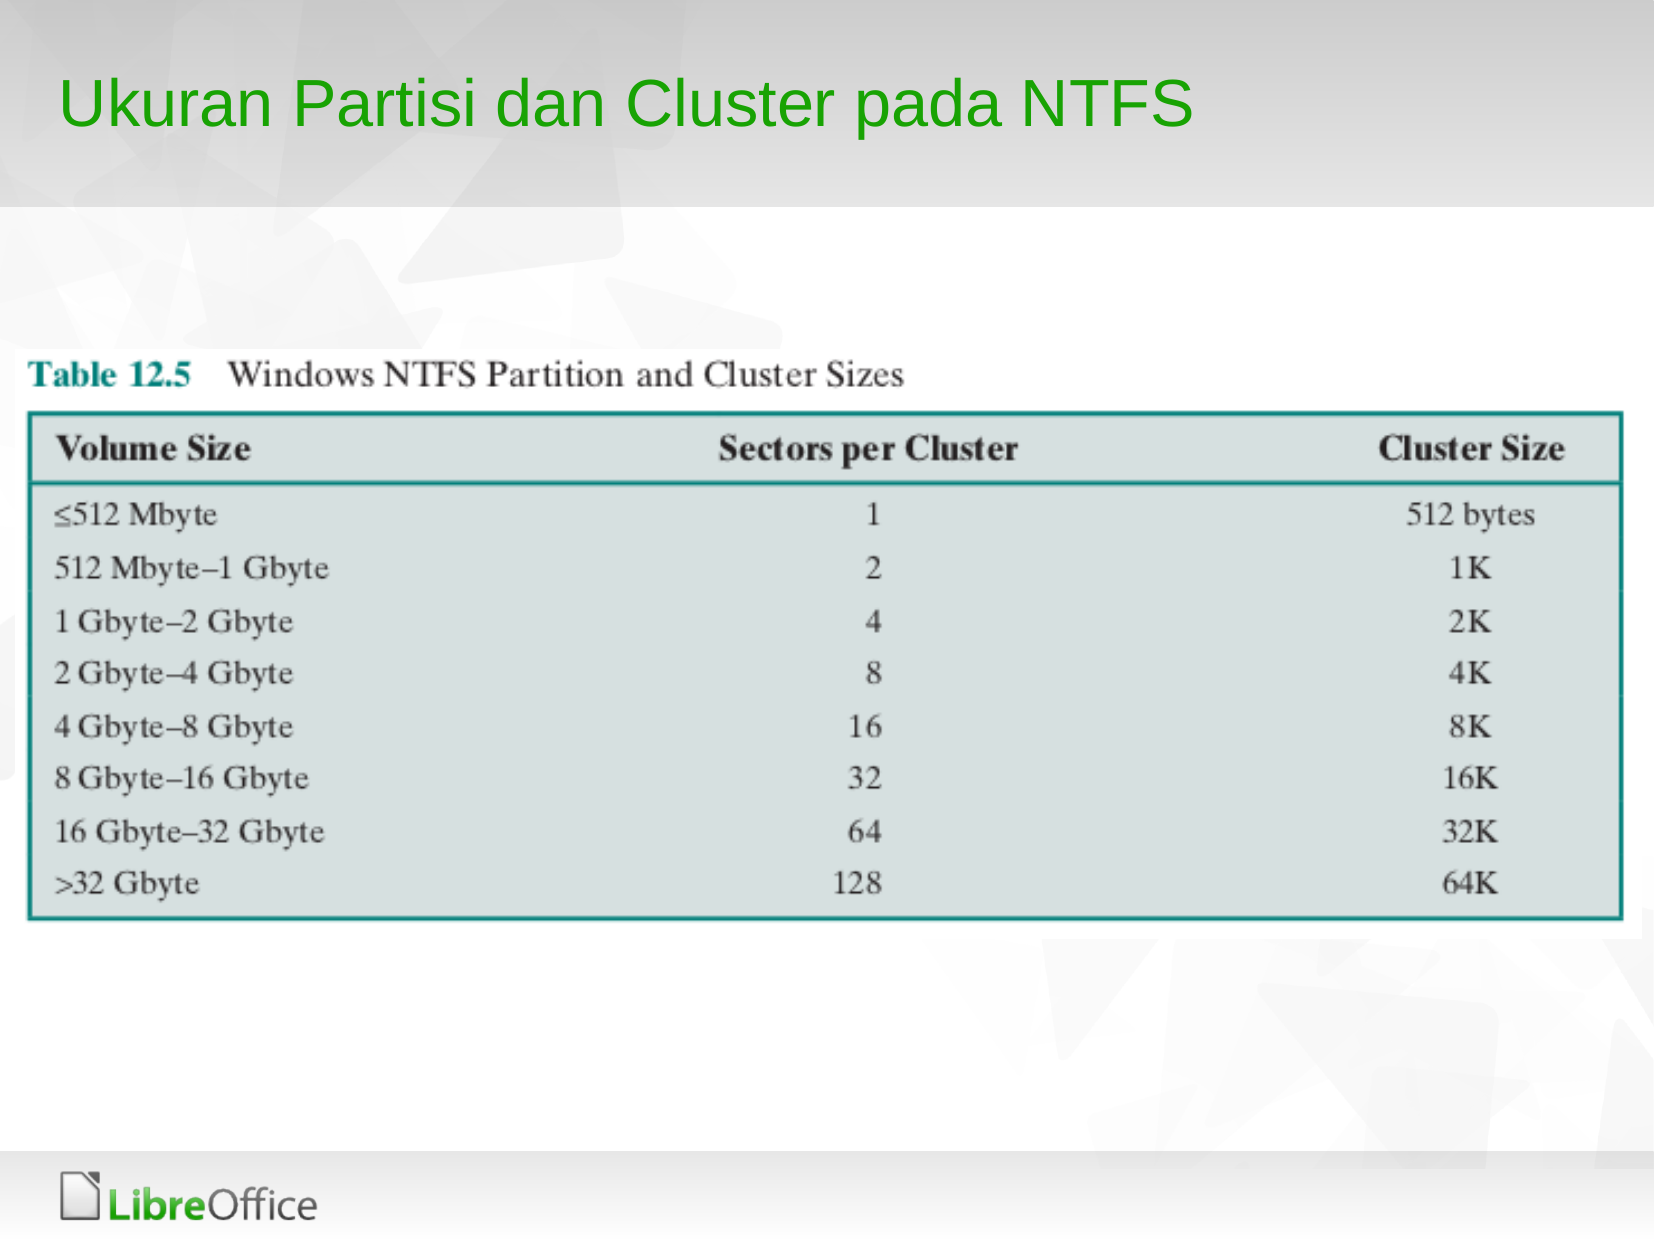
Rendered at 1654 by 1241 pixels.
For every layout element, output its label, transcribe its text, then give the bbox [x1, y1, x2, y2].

title Ukuran Partisi dan Cluster pada NTFS [59, 29, 1595, 178]
picture [41, 1152, 337, 1240]
picture [0, 0, 1654, 1169]
